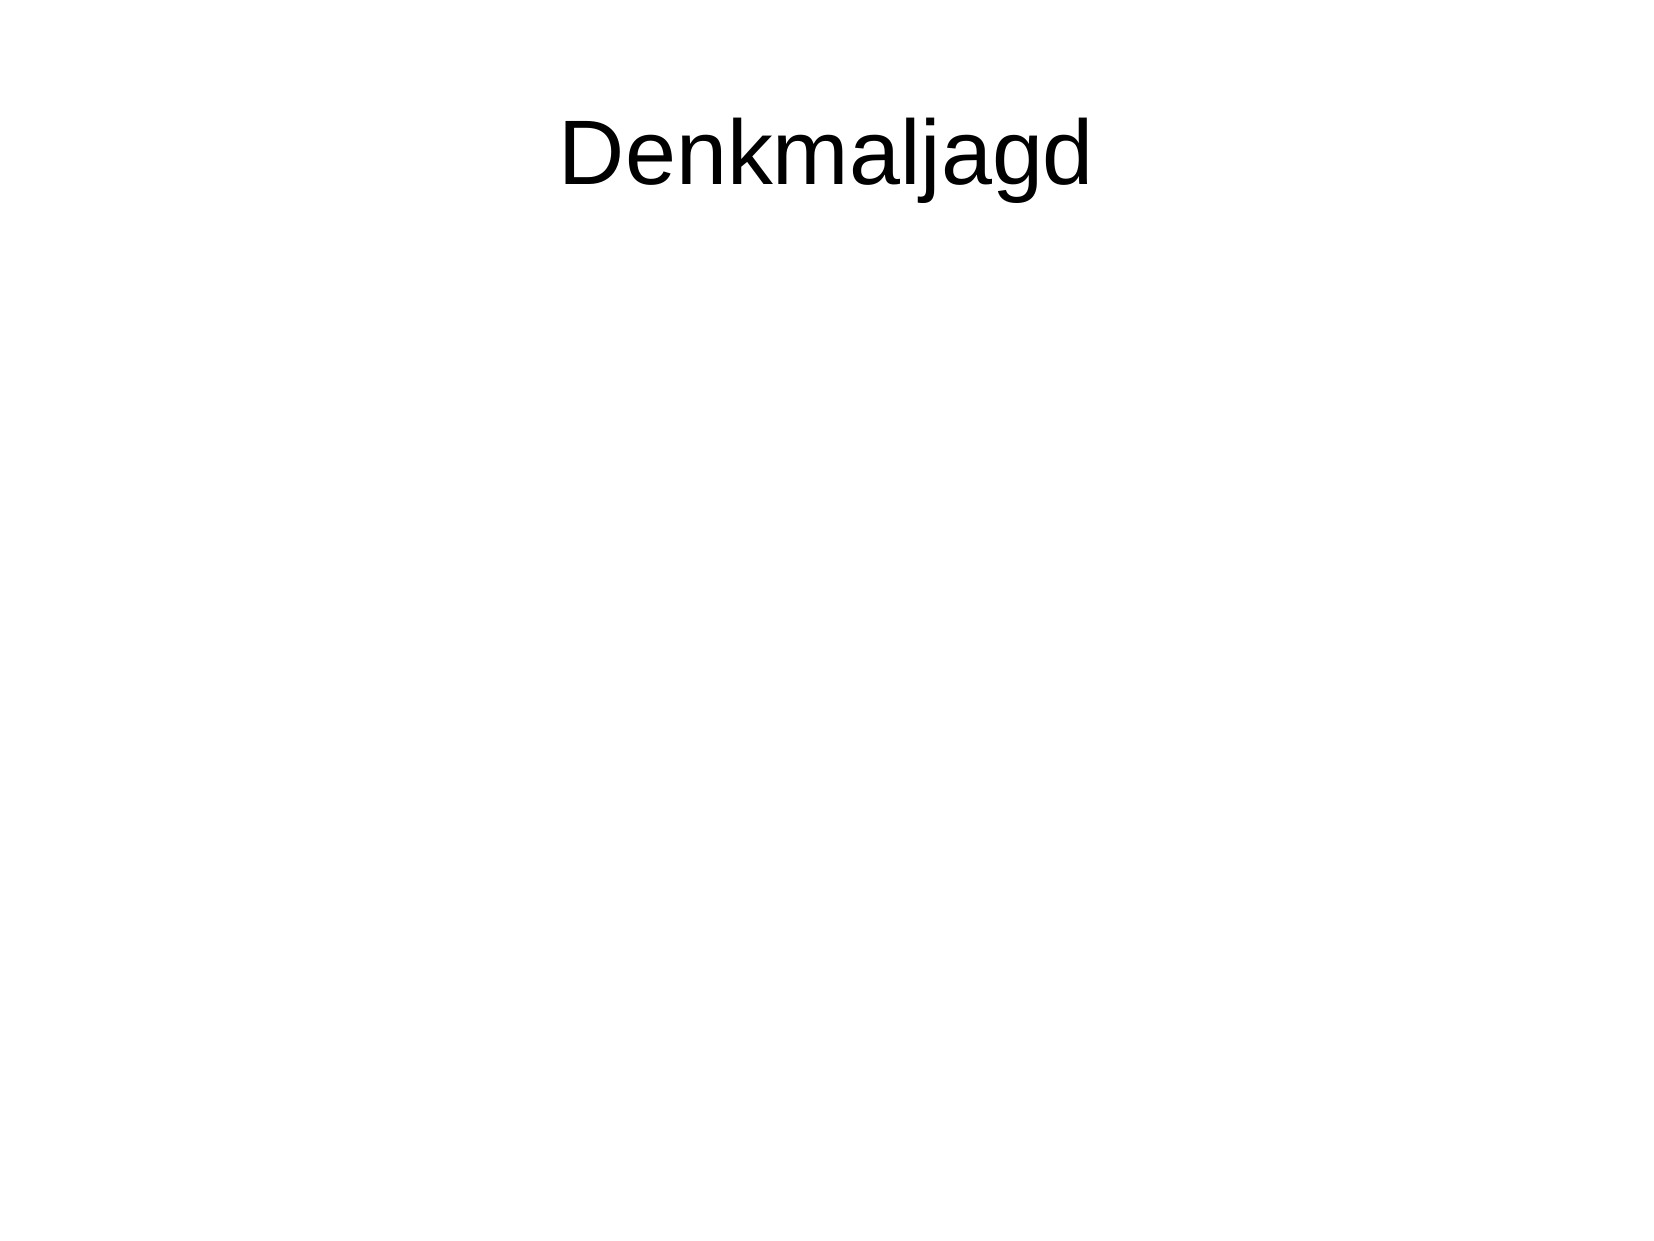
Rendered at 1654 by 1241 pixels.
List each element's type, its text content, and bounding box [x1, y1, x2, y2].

title Denkmaljagd [82, 49, 1571, 257]
